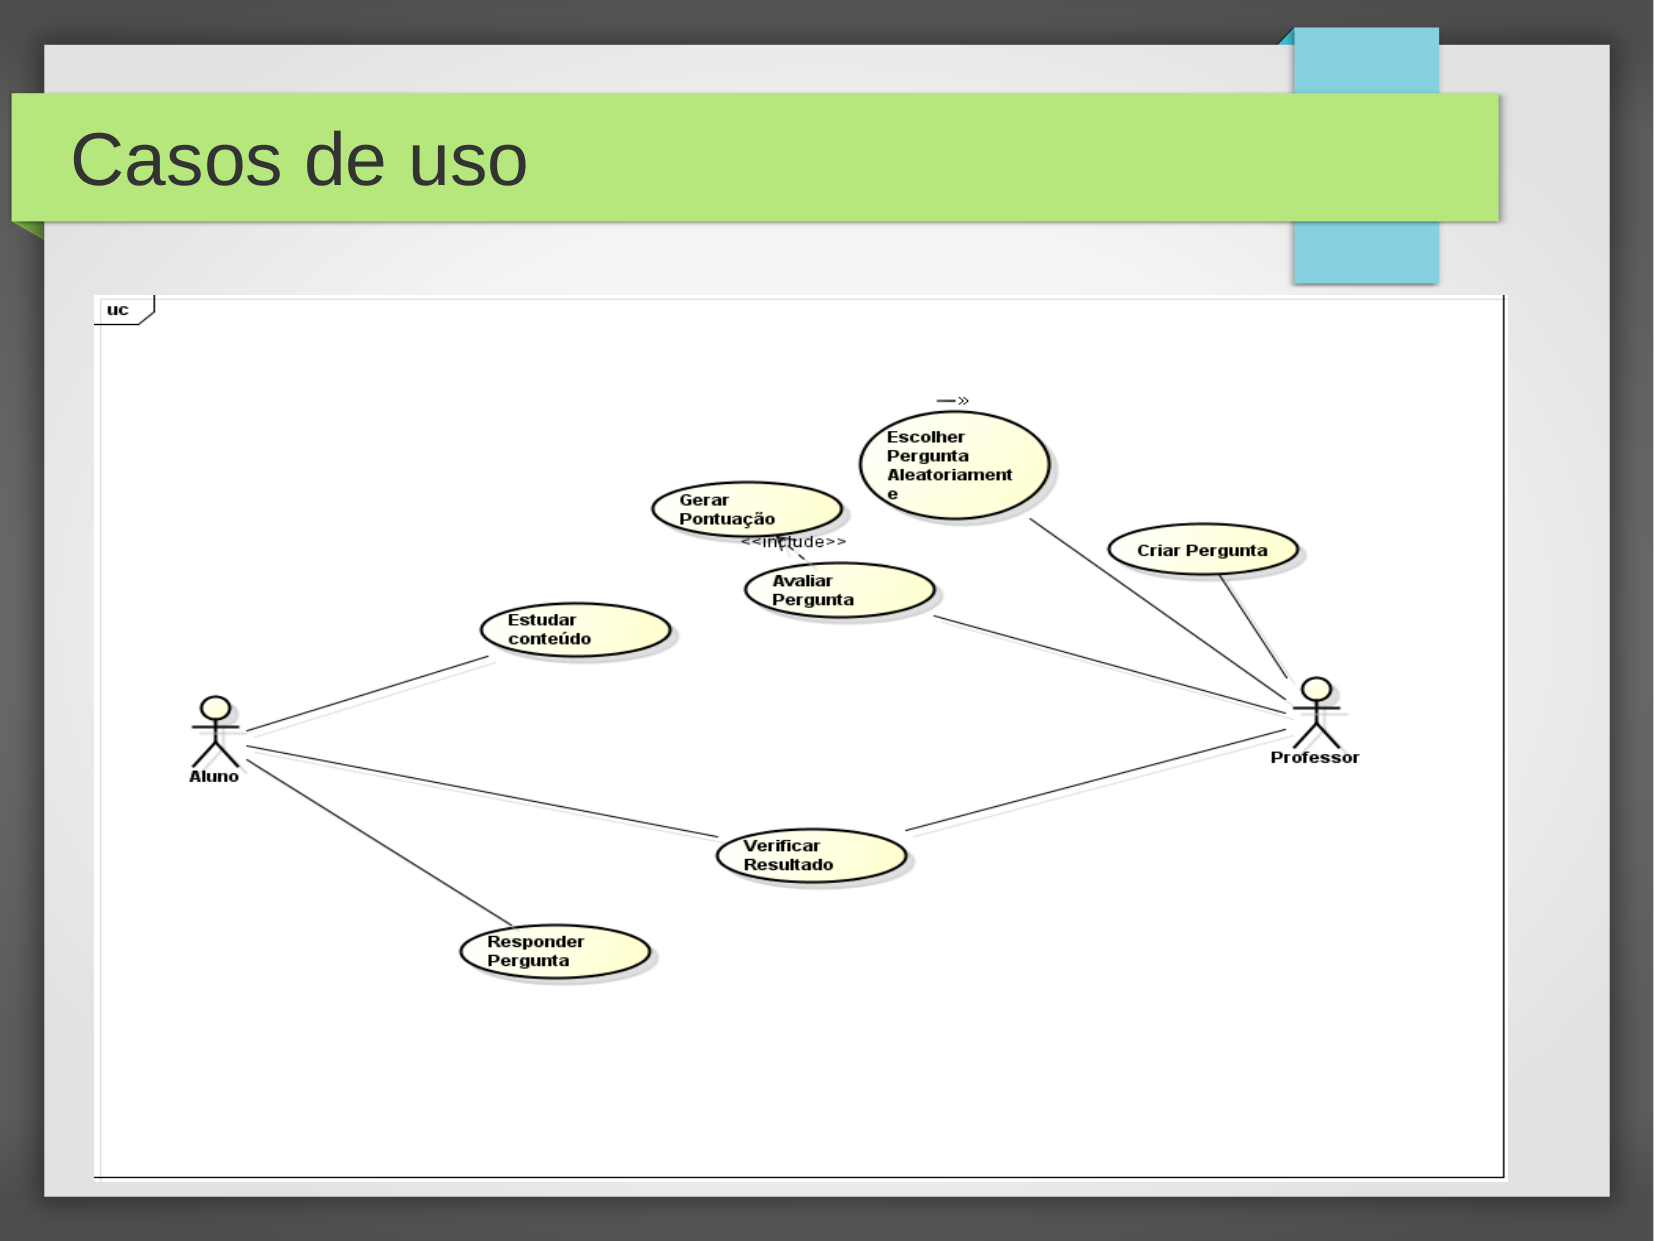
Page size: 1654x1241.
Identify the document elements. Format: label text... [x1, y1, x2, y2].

title Casos de uso [70, 106, 1229, 213]
picture [0, 0, 1654, 1241]
